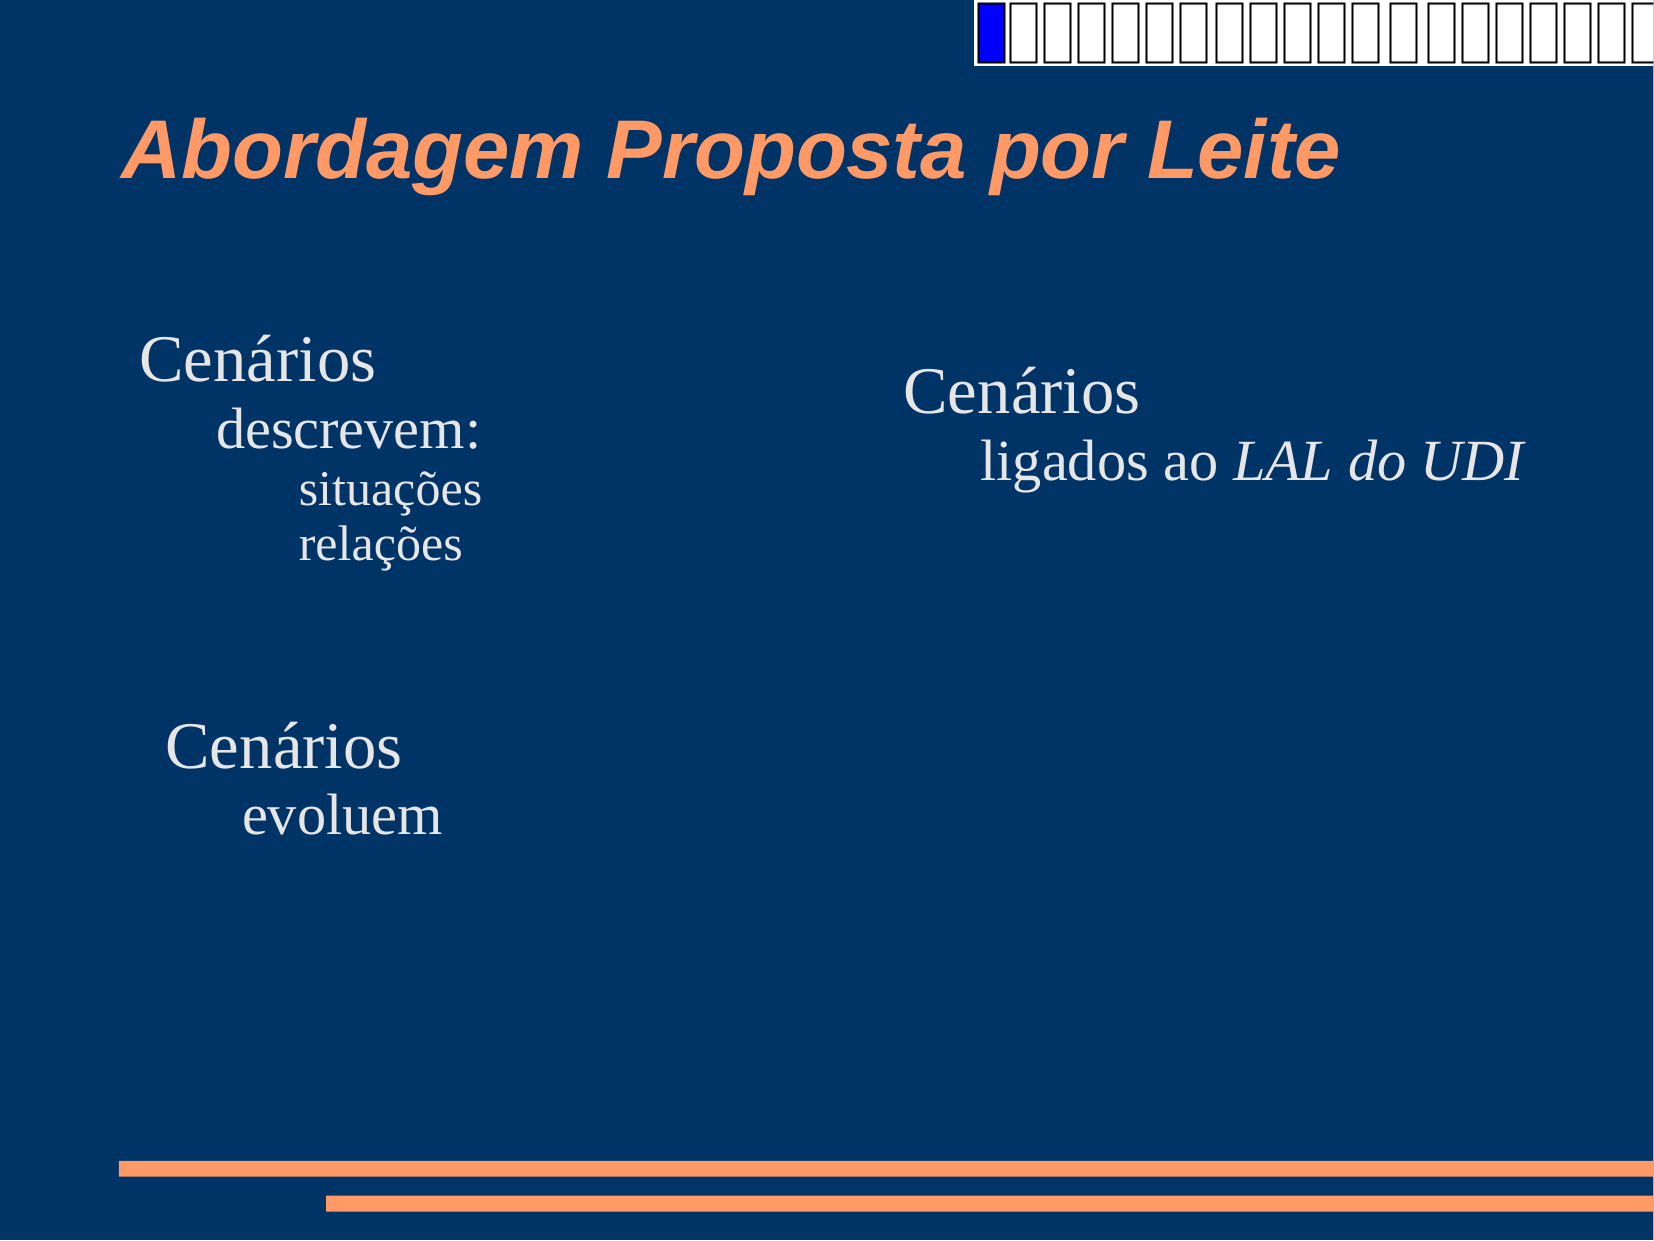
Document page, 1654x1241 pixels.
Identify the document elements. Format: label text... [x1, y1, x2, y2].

list Cenários ligados ao LAL do UDI [885, 354, 1536, 576]
list Cenários descrevem: situações relações [121, 322, 591, 621]
title Abordagem Proposta por Leite [121, 46, 1534, 254]
list Cenários evoluem [147, 708, 562, 1004]
picture [974, 0, 1654, 66]
